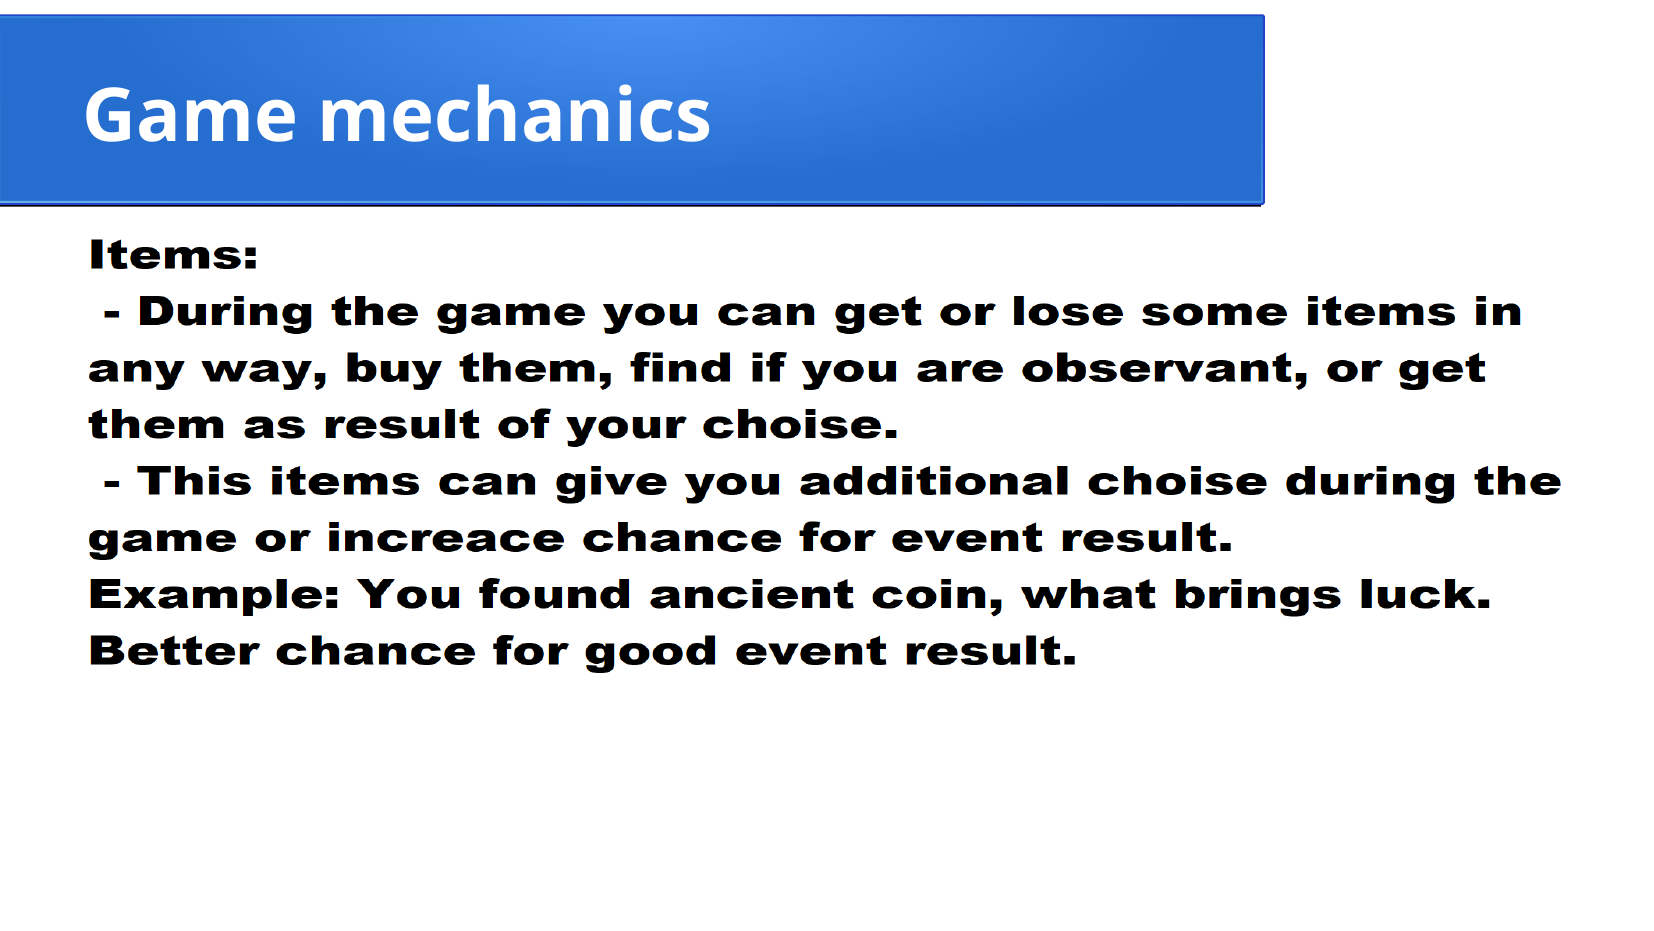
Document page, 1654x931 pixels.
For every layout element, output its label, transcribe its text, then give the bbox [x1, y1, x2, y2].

title Game mechanics [82, 35, 1235, 189]
picture [82, 224, 1571, 764]
